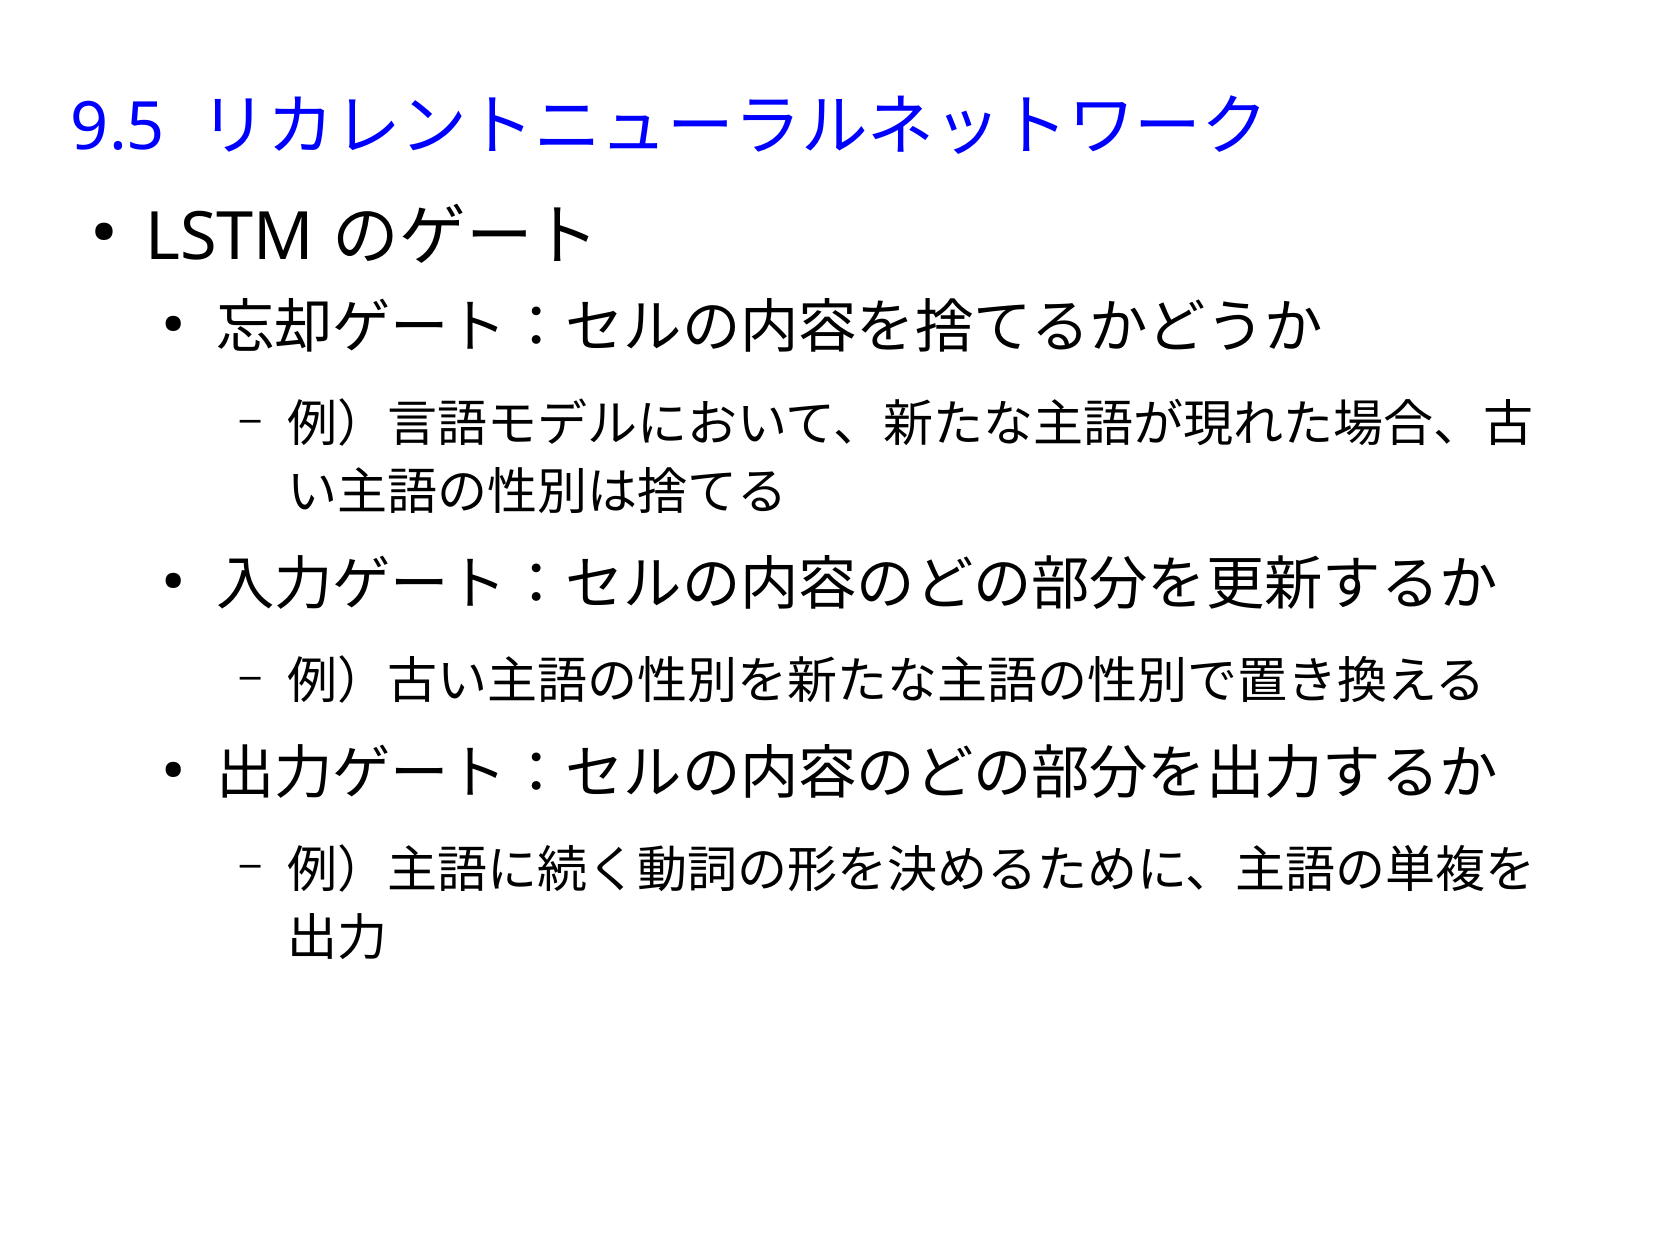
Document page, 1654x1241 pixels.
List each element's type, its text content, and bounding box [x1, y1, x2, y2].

title 9.5 リカレントニューラルネットワーク [70, 59, 1595, 189]
list LSTMのゲート 忘却ゲート：セルの内容を捨てるかどうか 例）言語モデルにおいて、新たな主語が現れた場合、古い主語の性別は捨てる 入力ゲート：セルの内容のどの部分を更新するか 例）古い主語の性別を新たな主語の性別で置き換える 出力ゲート：セルの内容のどの部分を出力するか 例）主語に続く動詞の形を決めるために、主語の単複を出力 [74, 188, 1563, 1123]
